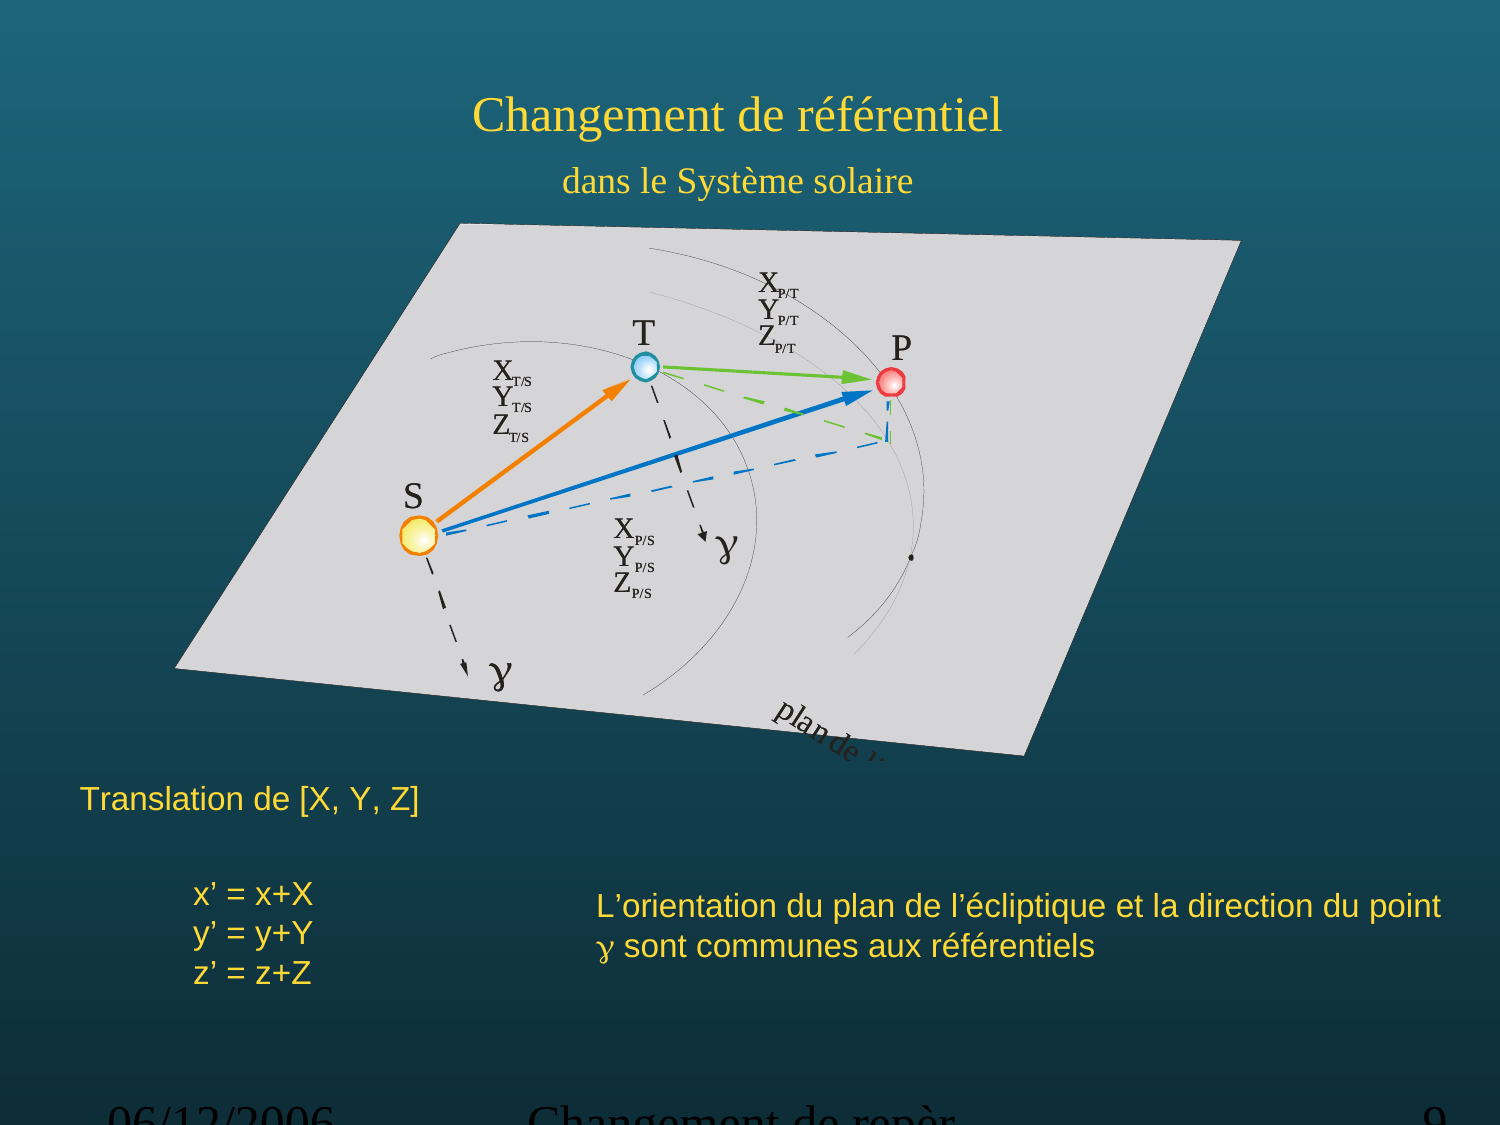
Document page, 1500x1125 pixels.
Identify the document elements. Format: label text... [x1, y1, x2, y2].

text_box Changement de référentiel [418, 73, 1058, 148]
text_box Translation de [X, Y, Z] [64, 769, 445, 825]
text_box dans le Système solaire [418, 148, 1058, 210]
picture [171, 220, 1246, 761]
text_box L’orientation du plan de l’écliptique et la direction du point  sont communes aux référentiels [581, 876, 1483, 973]
text_box x’ = x+X y’ = y+Y z’ = z+Z [178, 863, 329, 1000]
